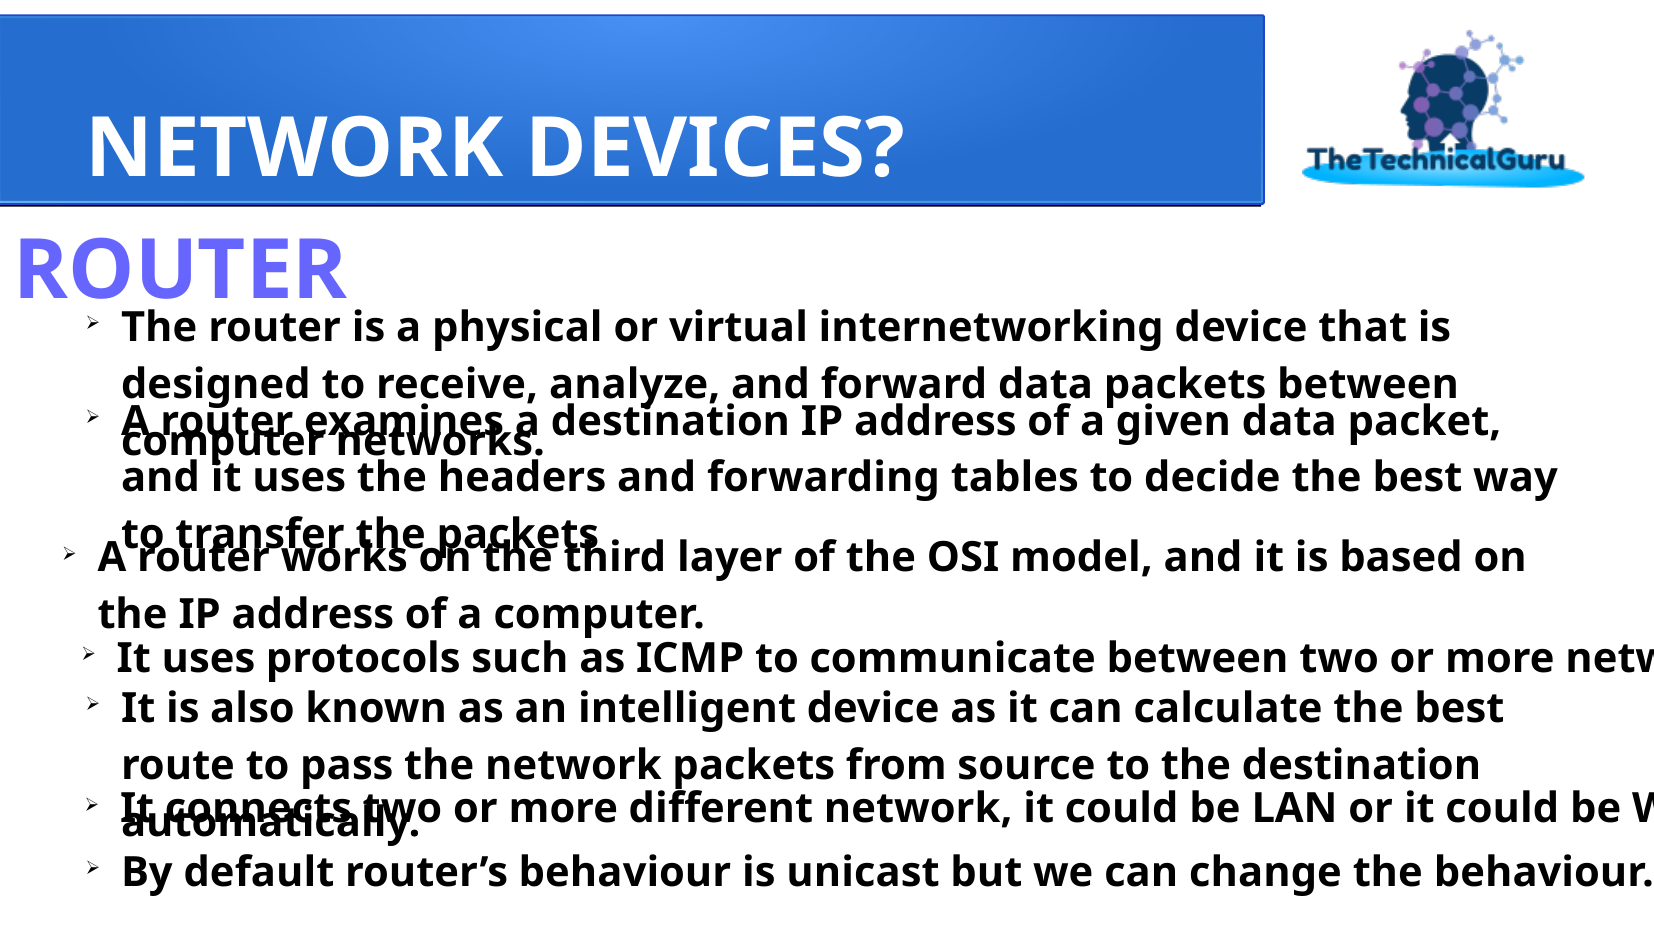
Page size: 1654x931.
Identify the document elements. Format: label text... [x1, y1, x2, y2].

text_box ROUTER! [0, 202, 367, 323]
text_box A router examines a destination IP address of a given data packet, and it uses the headers and forwarding tables to decide the best way to transfer the packets [70, 382, 1607, 519]
text_box The router is a physical or virtual internetworking device that is designed to receive, analyze, and forward data packets between computer networks. [70, 288, 1619, 409]
text_box It uses protocols such as ICMP to communicate between two or more networks. [66, 620, 1654, 688]
text_box By default router’s behaviour is unicast but we can change the behaviour. [70, 834, 1549, 902]
picture [1287, 0, 1600, 266]
text_box A router works on the third layer of the OSI model, and it is based on the IP address of a computer. [47, 519, 1607, 640]
text_box It connects two or more different network, it could be LAN or it could be WAN. [69, 770, 1654, 838]
text_box NETWORK DEVICES? [70, 79, 912, 200]
text_box It is also known as an intelligent device as it can calculate the best route to pass the network packets from source to the destination automatically. [70, 669, 1607, 770]
